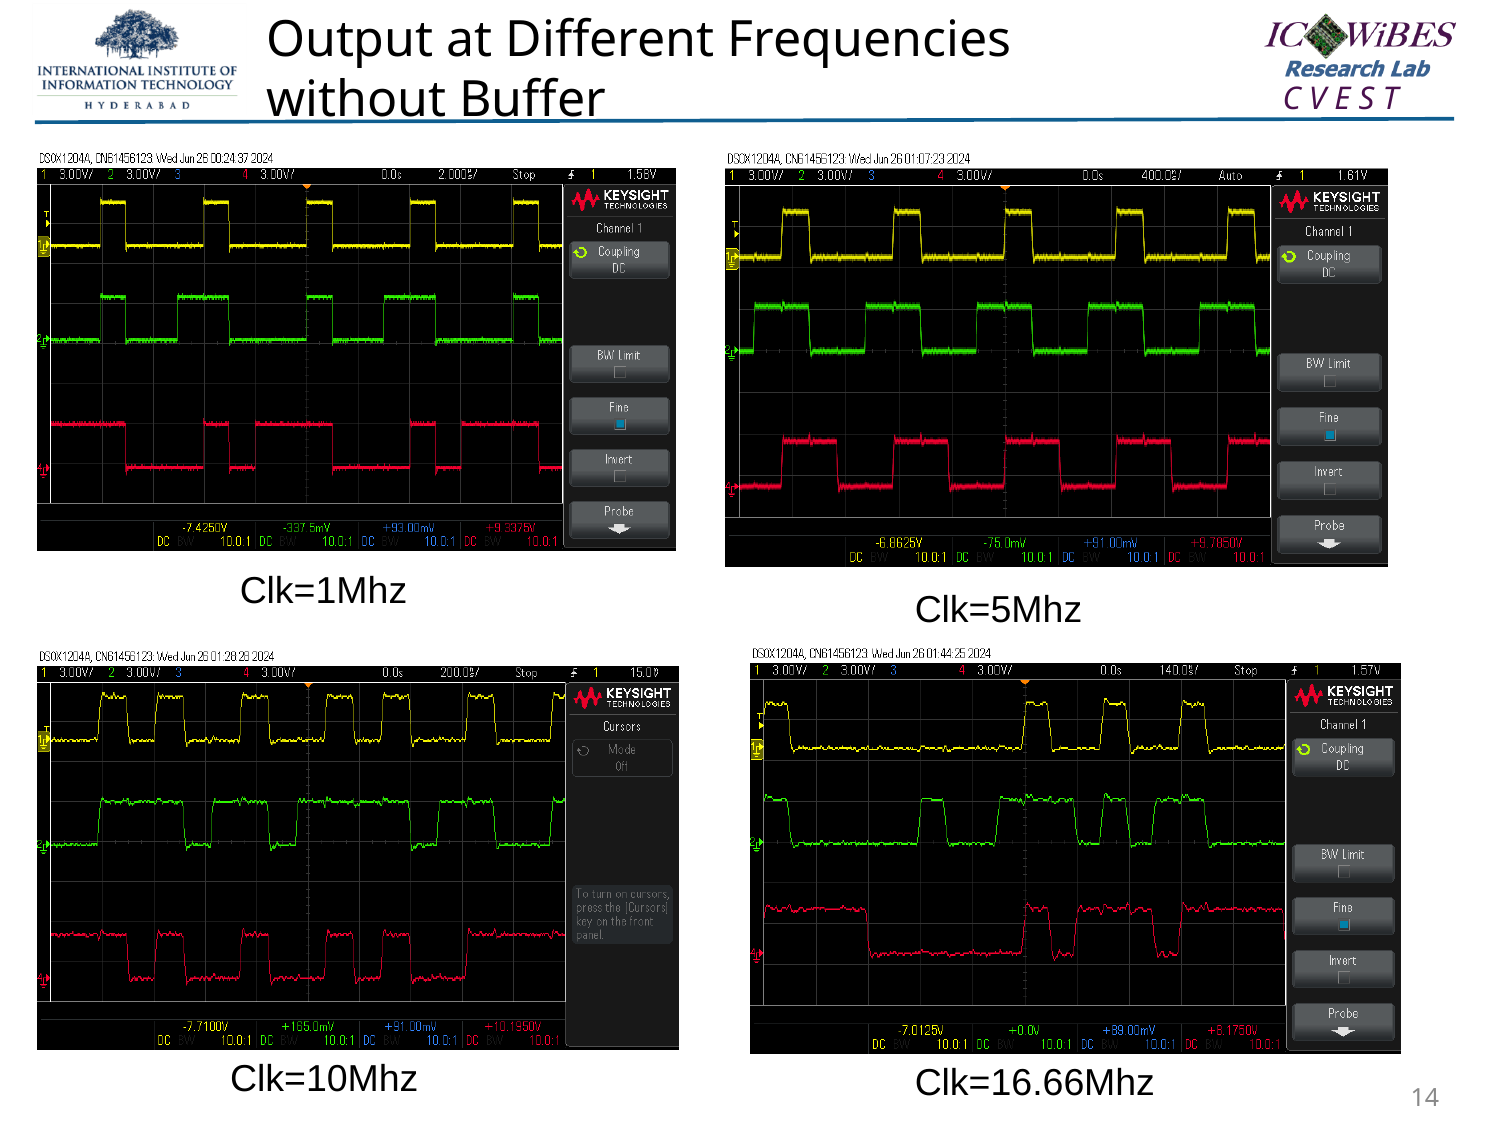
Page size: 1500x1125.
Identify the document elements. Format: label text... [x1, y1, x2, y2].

text_box Clk=1Mhz [225, 562, 423, 620]
picture [750, 644, 1401, 1054]
picture [1261, 12, 1458, 82]
picture [31, 2, 247, 115]
text_box Clk=10Mhz [215, 1050, 434, 1107]
picture [37, 647, 679, 1051]
title Output at Different Frequencies without Buffer [251, 23, 1195, 110]
slide_number <number> [1329, 1074, 1455, 1123]
picture [37, 149, 676, 551]
picture [725, 149, 1388, 567]
text_box Clk=5Mhz [900, 580, 1098, 638]
text_box Clk=16.66Mhz [900, 1053, 1170, 1111]
